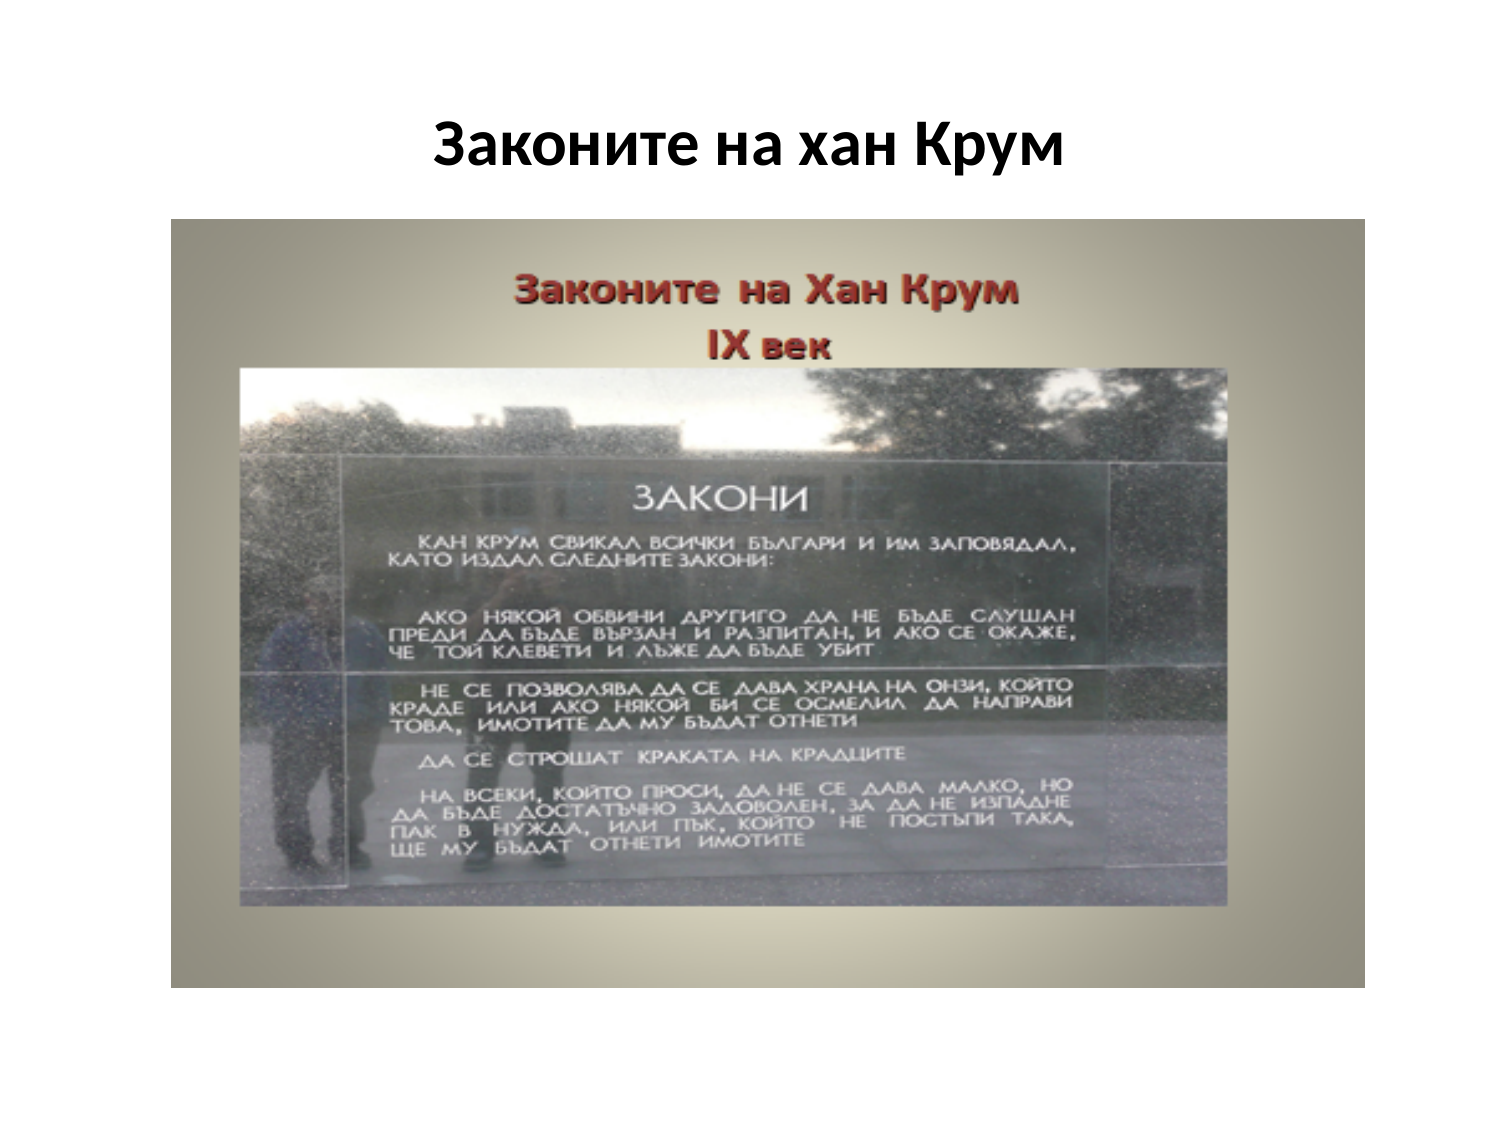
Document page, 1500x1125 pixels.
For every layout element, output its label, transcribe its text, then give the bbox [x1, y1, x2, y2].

title Законите на хан Крум [75, 45, 1426, 233]
picture [171, 219, 1365, 988]
